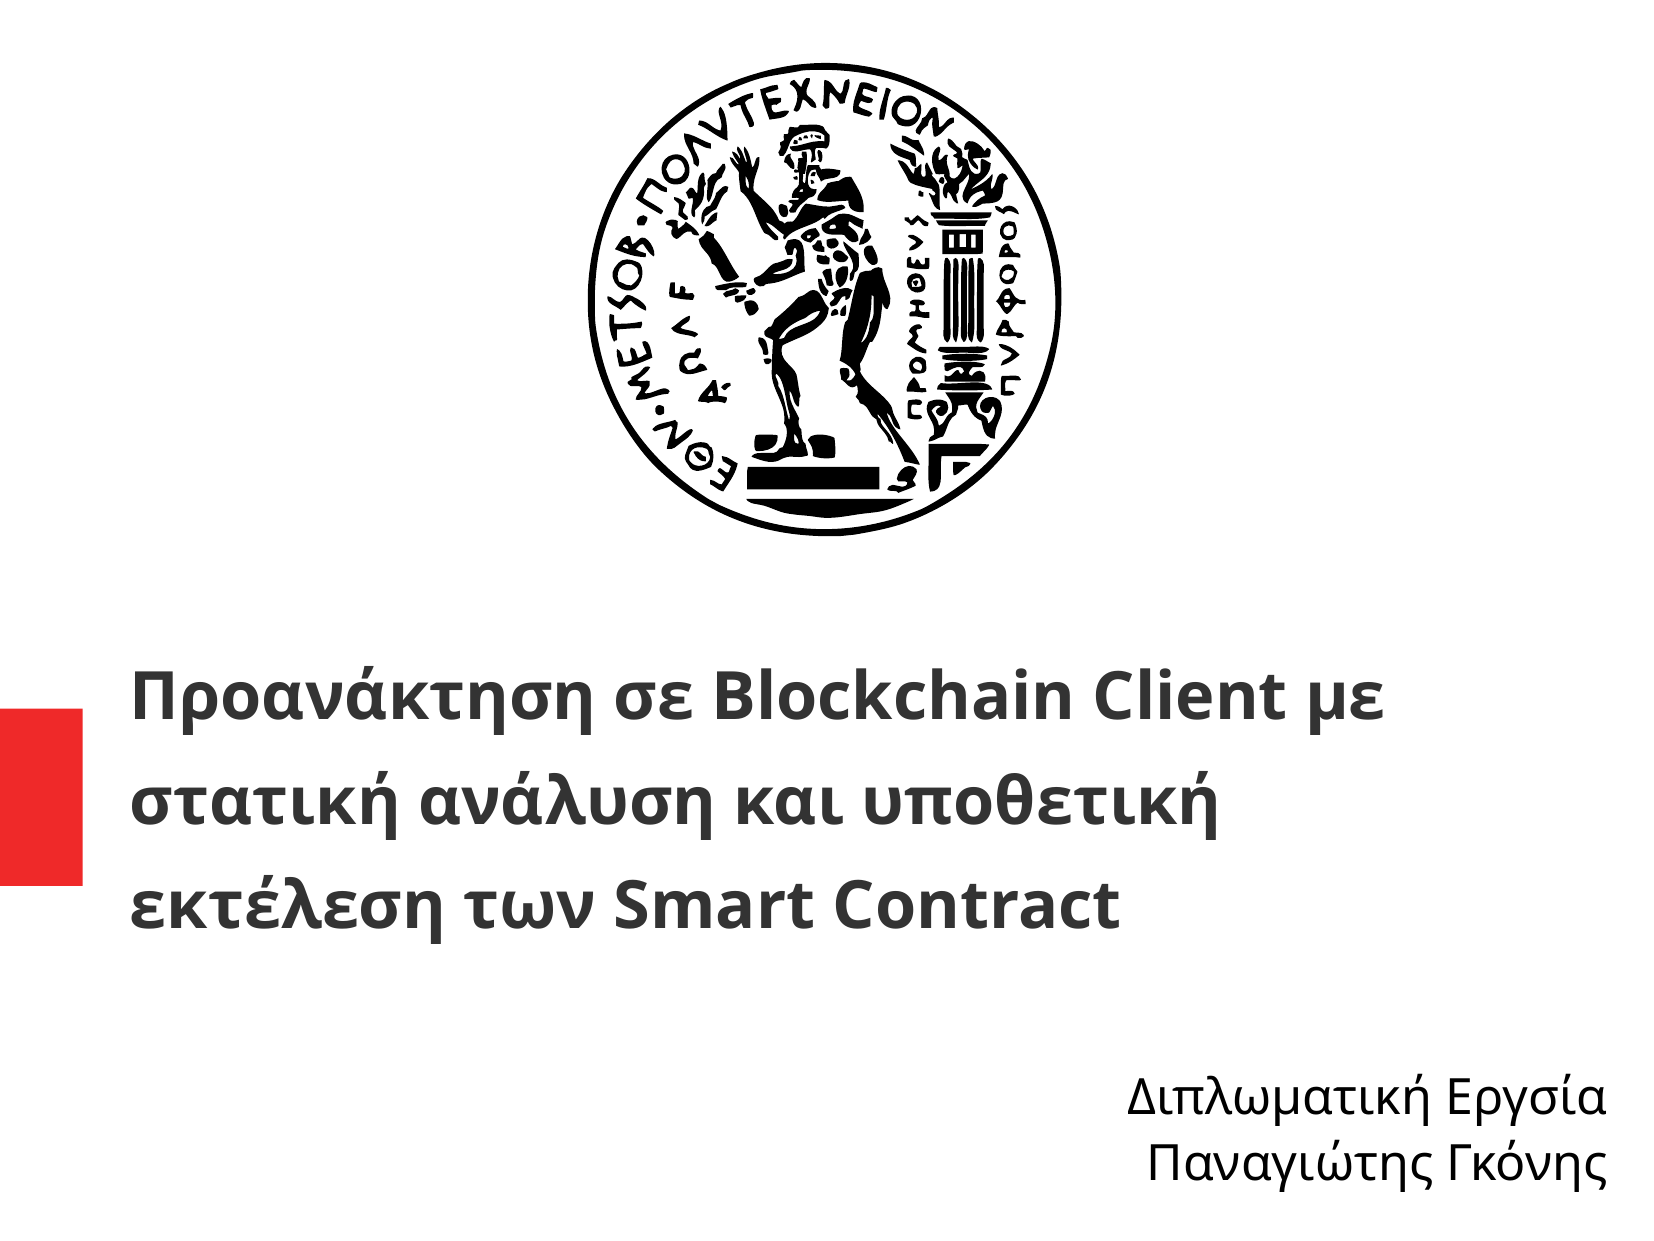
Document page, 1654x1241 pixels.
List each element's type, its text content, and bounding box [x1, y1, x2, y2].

title Προανάκτηση σε Blockchain Client με στατική ανάλυση και υποθετική εκτέλεση των Smart Contract [129, 612, 1535, 971]
picture [587, 63, 1062, 538]
subtitle Διπλωματική Εργσία Παναγιώτης Γκόνης [850, 1051, 1608, 1207]
